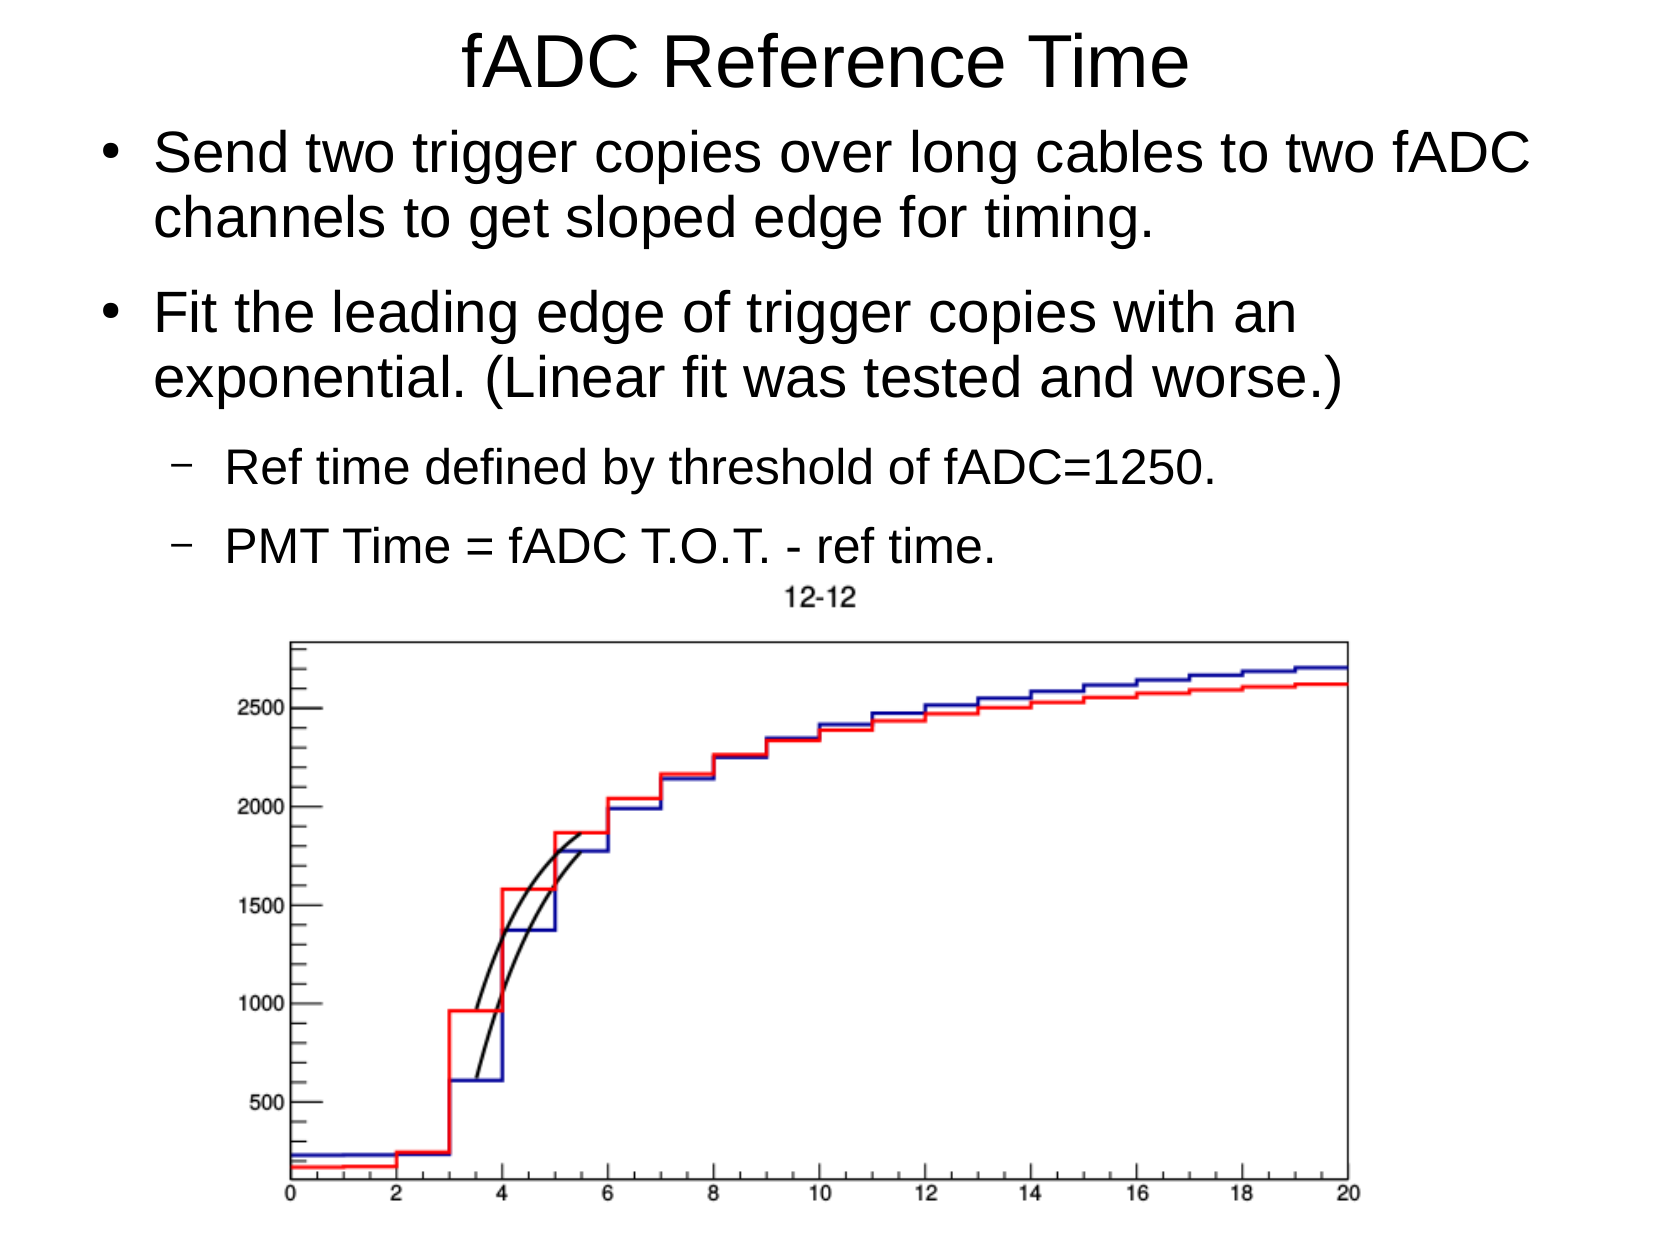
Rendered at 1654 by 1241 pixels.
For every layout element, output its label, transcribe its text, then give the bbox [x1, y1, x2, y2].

title fADC Reference Time [82, 2, 1571, 120]
list Send two trigger copies over long cables to two fADC channels to get sloped edge for timing. Fit the leading edge of trigger copies with an exponential. (Linear fit was tested and worse.) Ref time defined by threshold of fADC=1250. PMT Time = fADC T.O.T. - ref time. [82, 120, 1571, 1088]
picture [159, 575, 1480, 1241]
